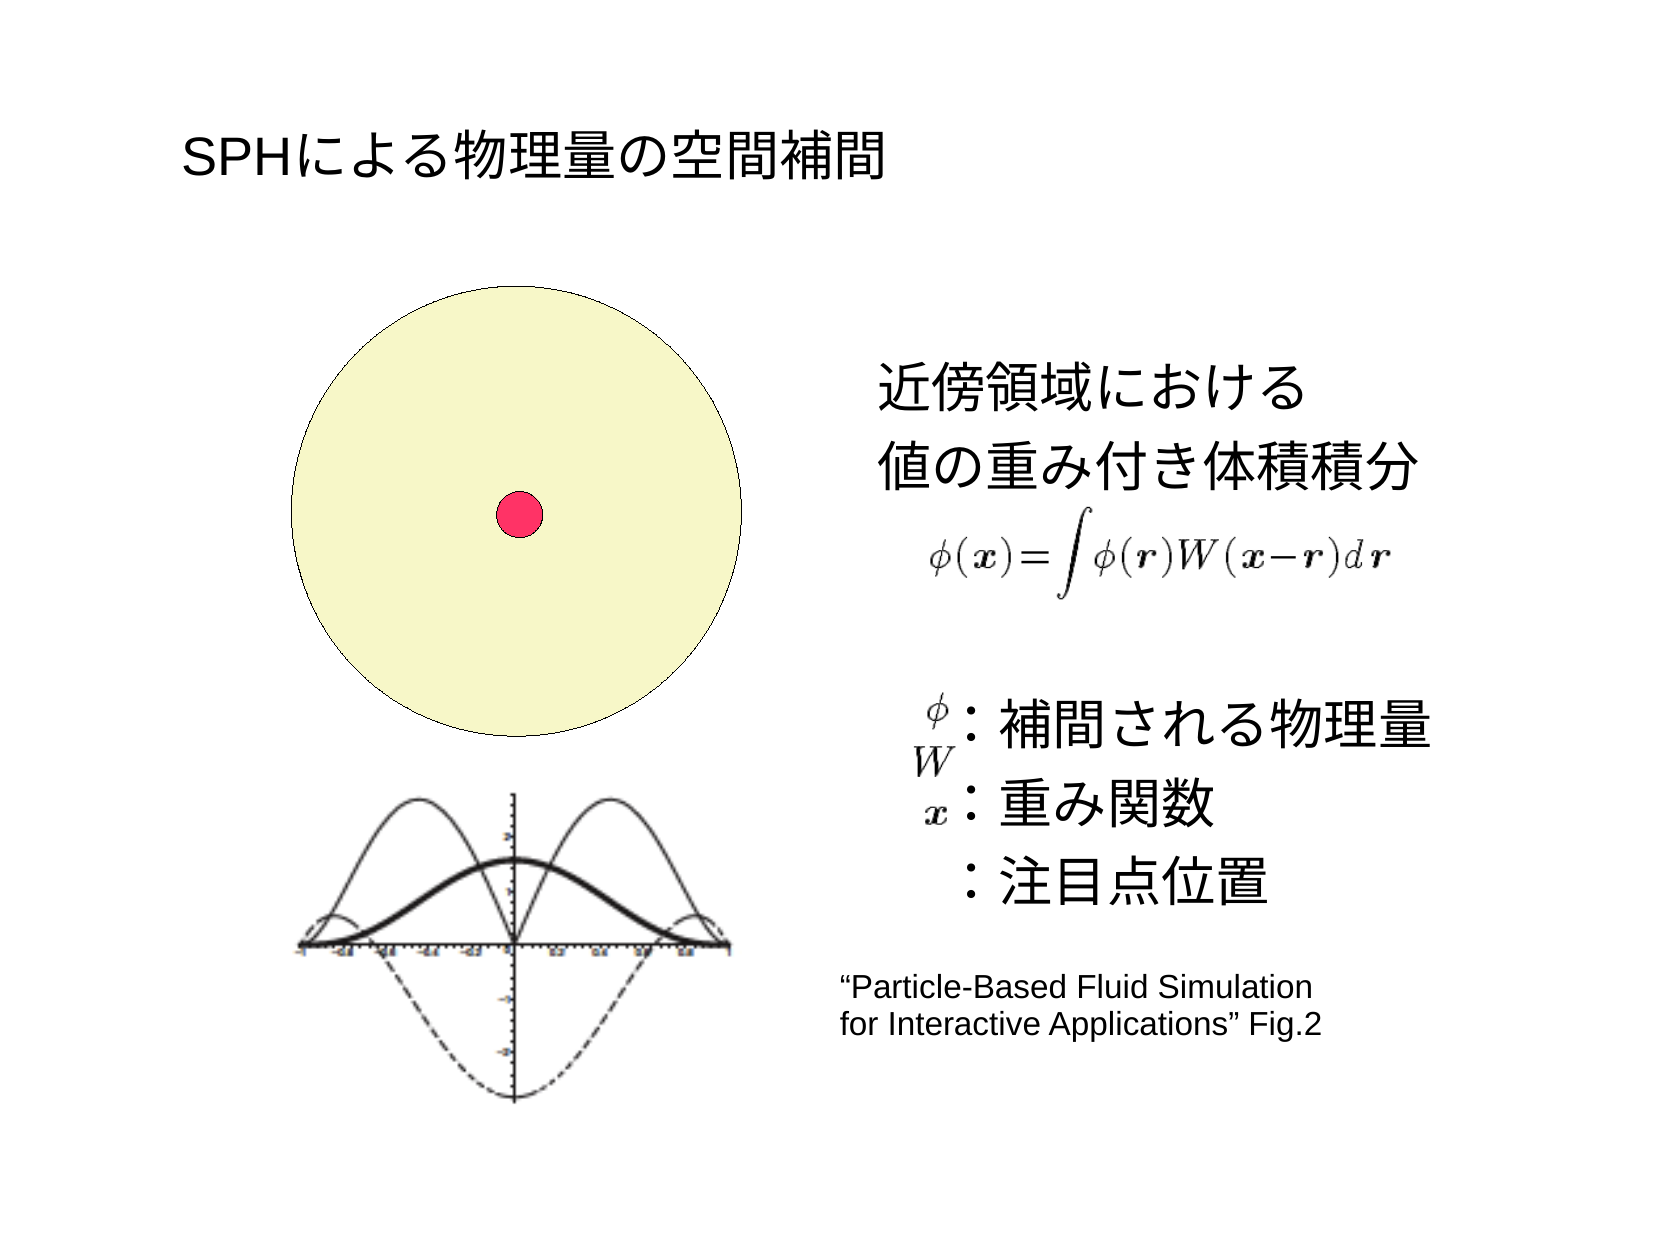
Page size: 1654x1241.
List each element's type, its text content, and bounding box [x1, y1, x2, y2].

picture [291, 781, 742, 1112]
picture [921, 495, 1394, 603]
picture [918, 802, 953, 833]
text_box [291, 286, 742, 737]
picture [908, 739, 958, 788]
text_box 近傍領域における 値の重み付き体積積分 [862, 337, 1576, 461]
text_box “Particle-Based Fluid Simulation for Interactive Applications” Fig.2 [825, 960, 1347, 1051]
text_box ：補間される物理量 ：重み関数 ：注目点位置 [929, 674, 1493, 973]
picture [919, 689, 952, 733]
text_box SPHによる物理量の空間補間 [181, 112, 976, 188]
